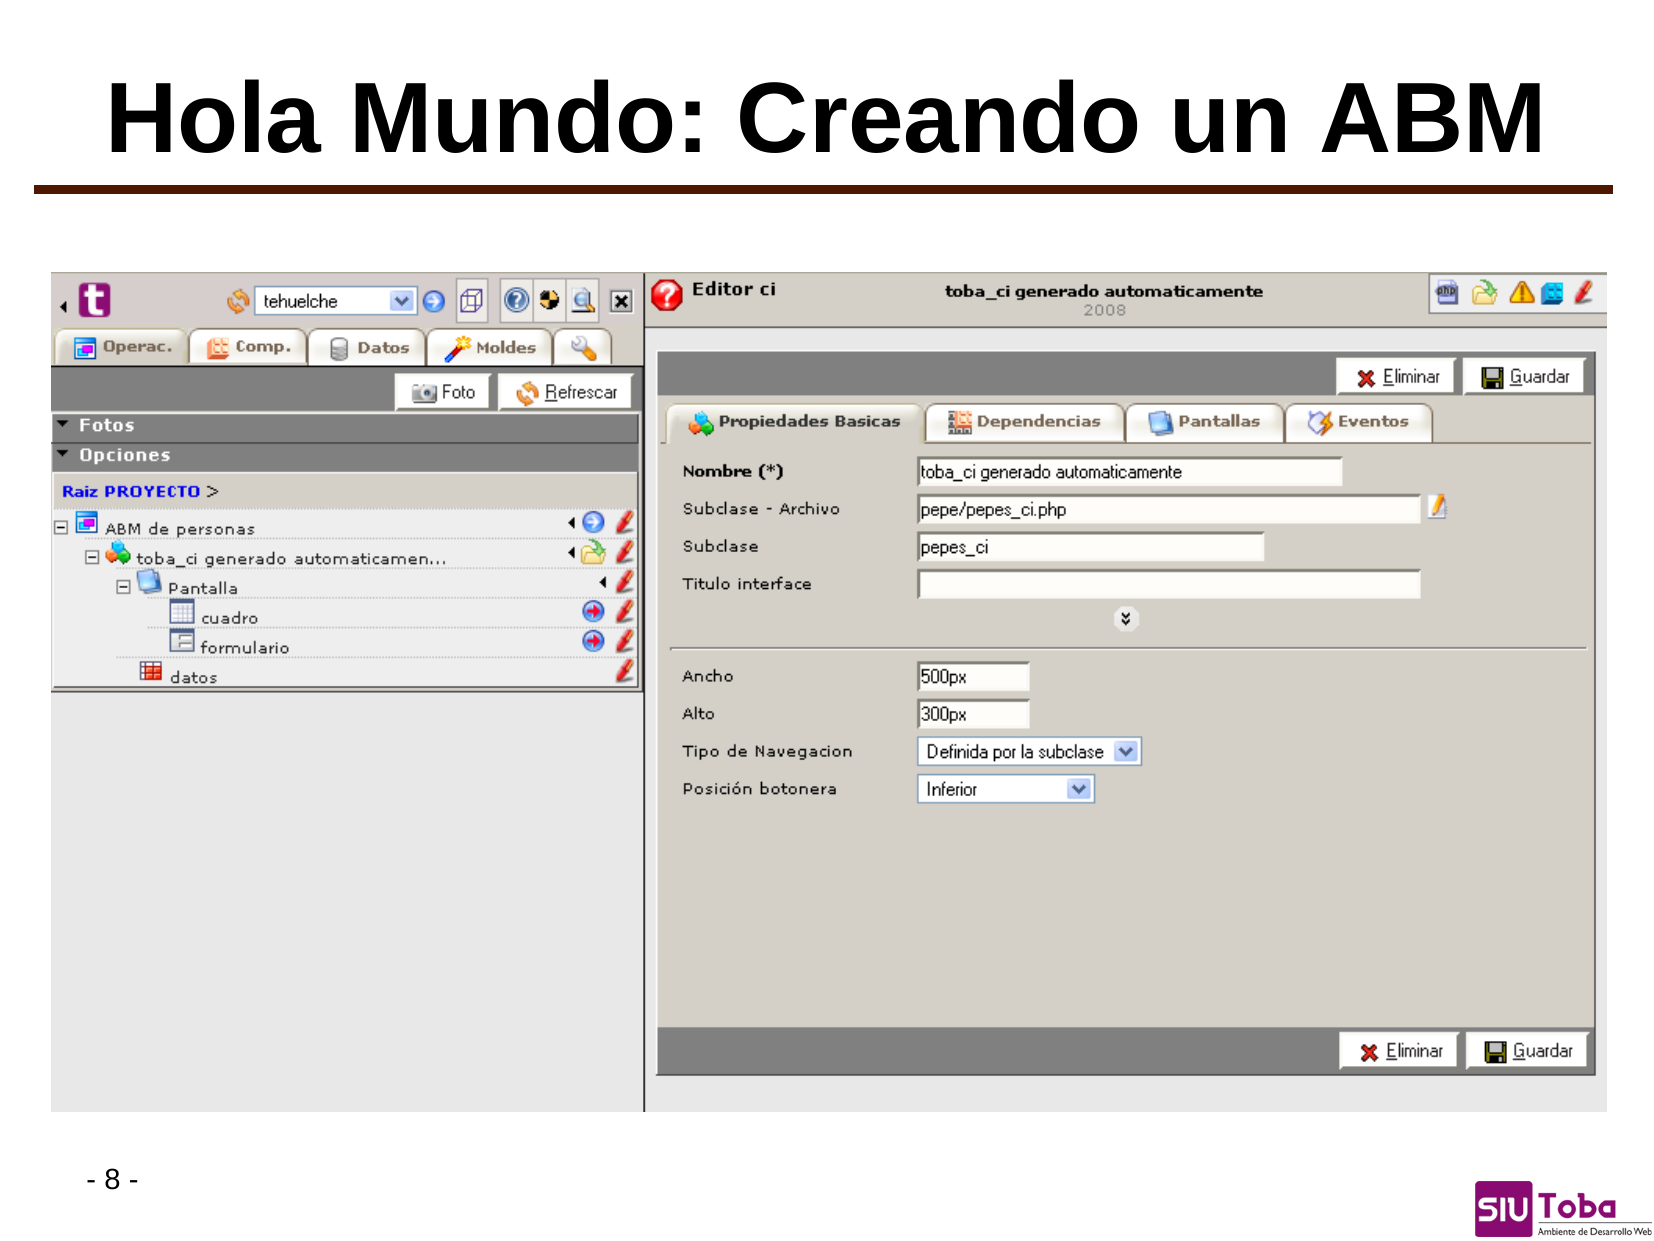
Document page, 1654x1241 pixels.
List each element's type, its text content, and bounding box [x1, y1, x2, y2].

title Hola Mundo: Creando un ABM [58, 47, 1594, 188]
picture [1475, 1181, 1652, 1237]
picture [51, 272, 1607, 1112]
